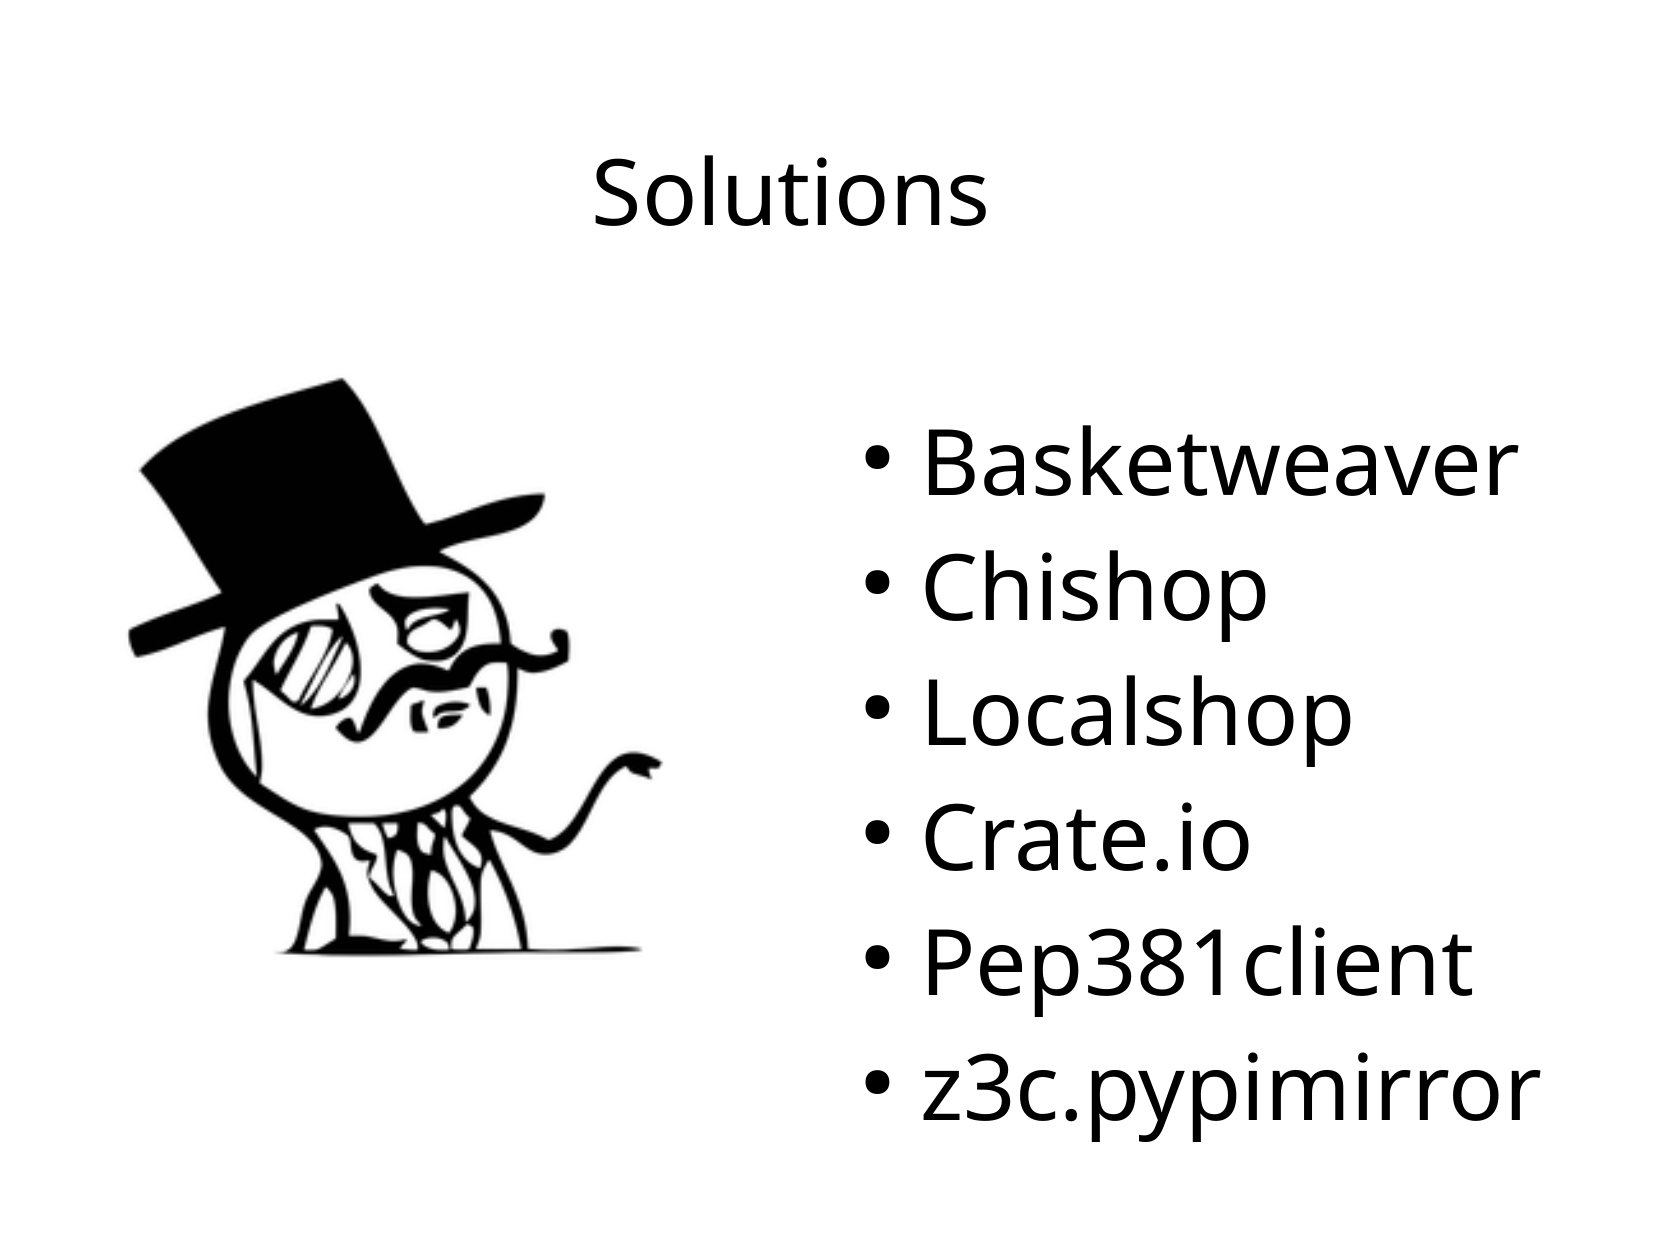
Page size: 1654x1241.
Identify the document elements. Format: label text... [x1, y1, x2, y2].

text_box Basketweaver Chishop Localshop Crate.io Pep381client z3c.pypimirror [846, 390, 1621, 1186]
text_box Solutions [577, 120, 1351, 247]
picture [30, 374, 796, 961]
